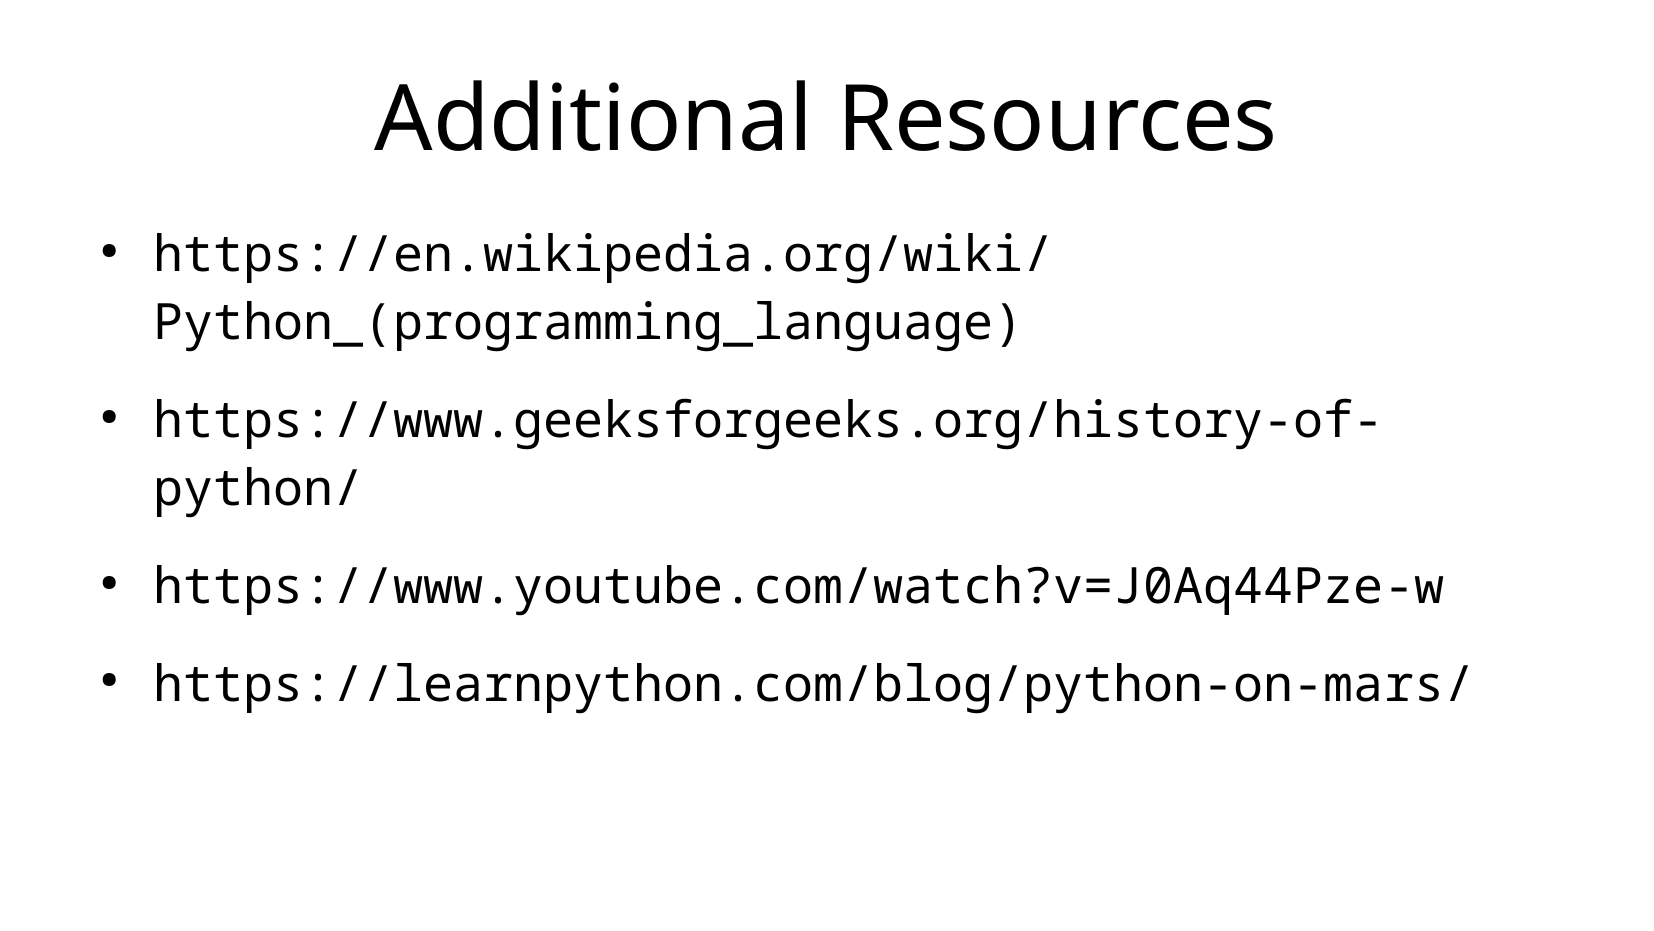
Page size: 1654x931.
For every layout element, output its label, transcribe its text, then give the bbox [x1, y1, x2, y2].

list https://en.wikipedia.org/wiki/Python_(programming_language) https://www.geeksforgeeks.org/history-of-python/ https://www.youtube.com/watch?v=J0Aq44Pze-w https://learnpython.com/blog/python-on-mars/ [82, 217, 1571, 758]
title Additional Resources [82, 37, 1571, 193]
